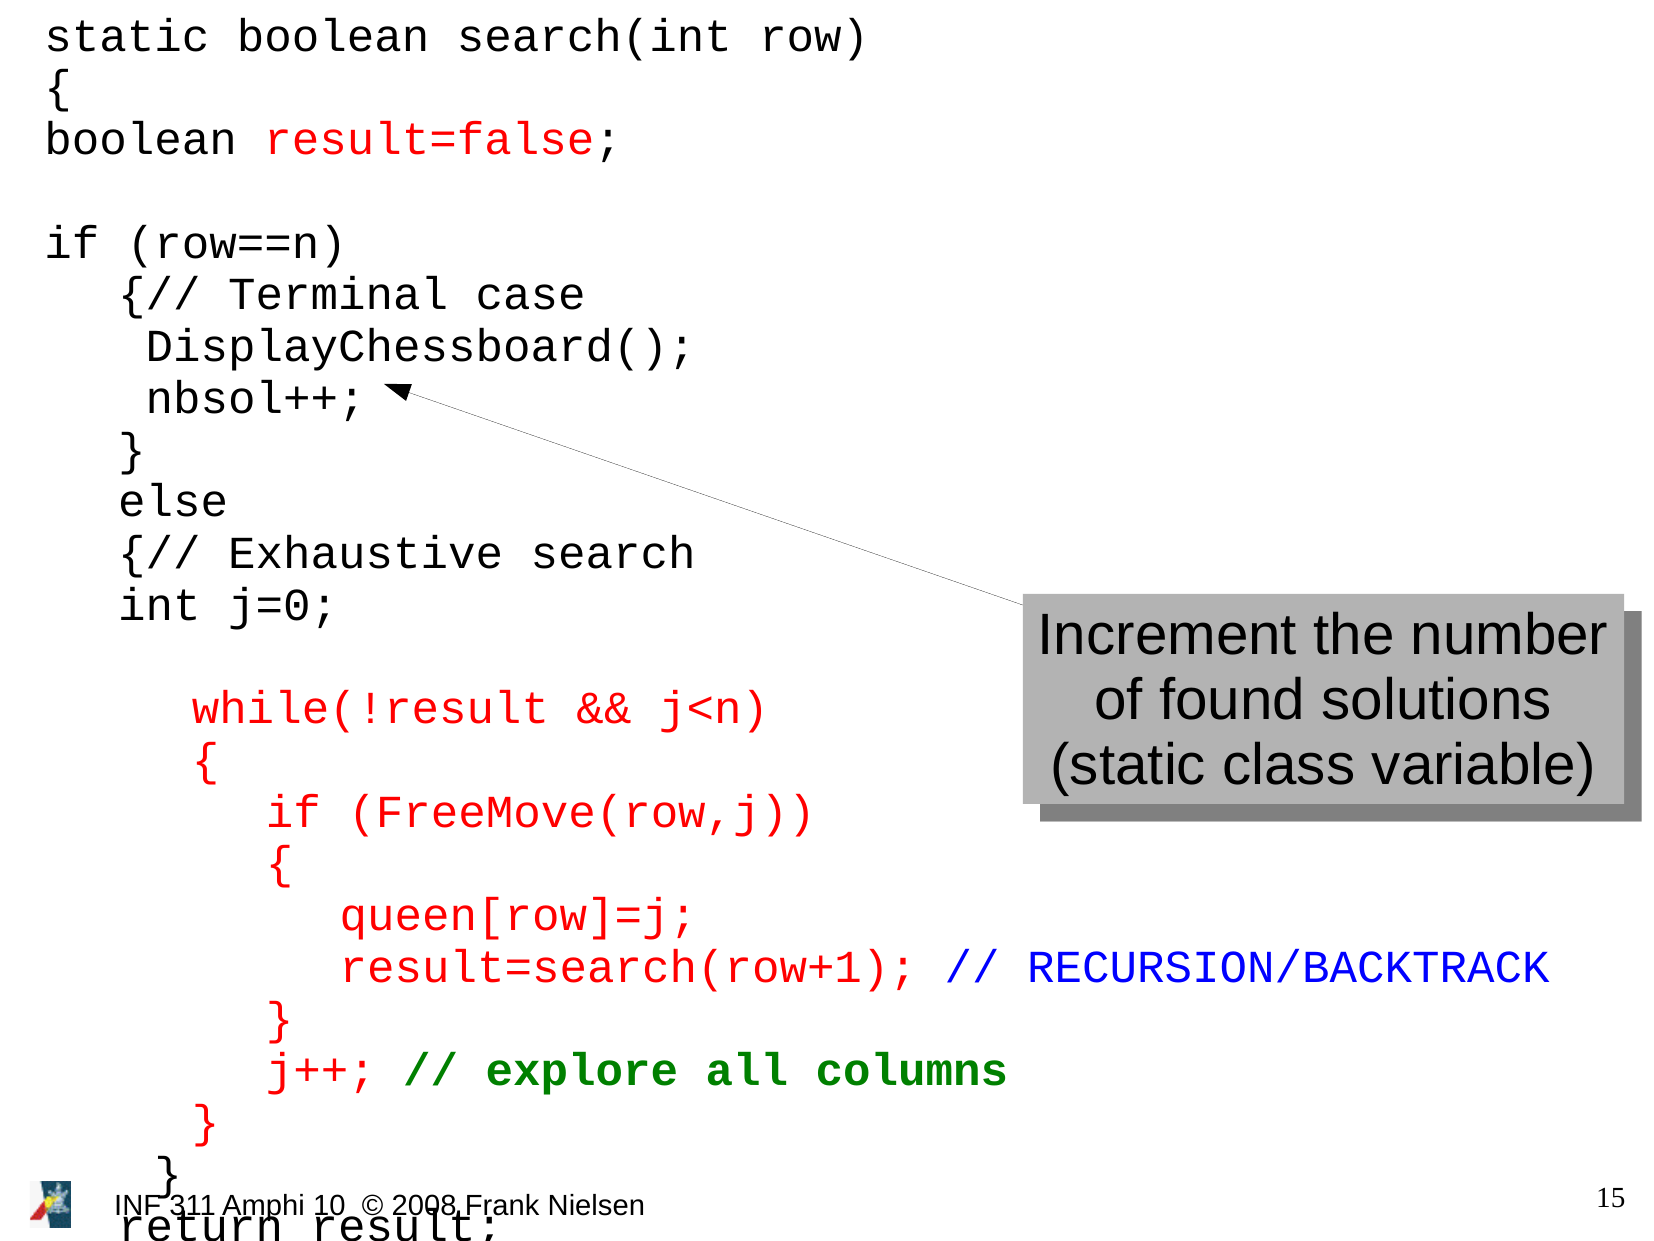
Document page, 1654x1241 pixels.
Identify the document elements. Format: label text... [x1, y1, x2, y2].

text_box Increment the number of found solutions (static class variable) [1022, 593, 1625, 804]
text_box static boolean search(int row) { boolean result=false; if (row==n) {// Terminal case DisplayChessboard(); nbsol++; } else {// Exhaustive search int j=0; while(!result && j<n) { if (FreeMove(row,j)) { queen[row]=j; result=search(row+1); // RECURSION/BACKTRACK } j++; // explore all columns } } return result; } [29, 5, 1565, 1241]
